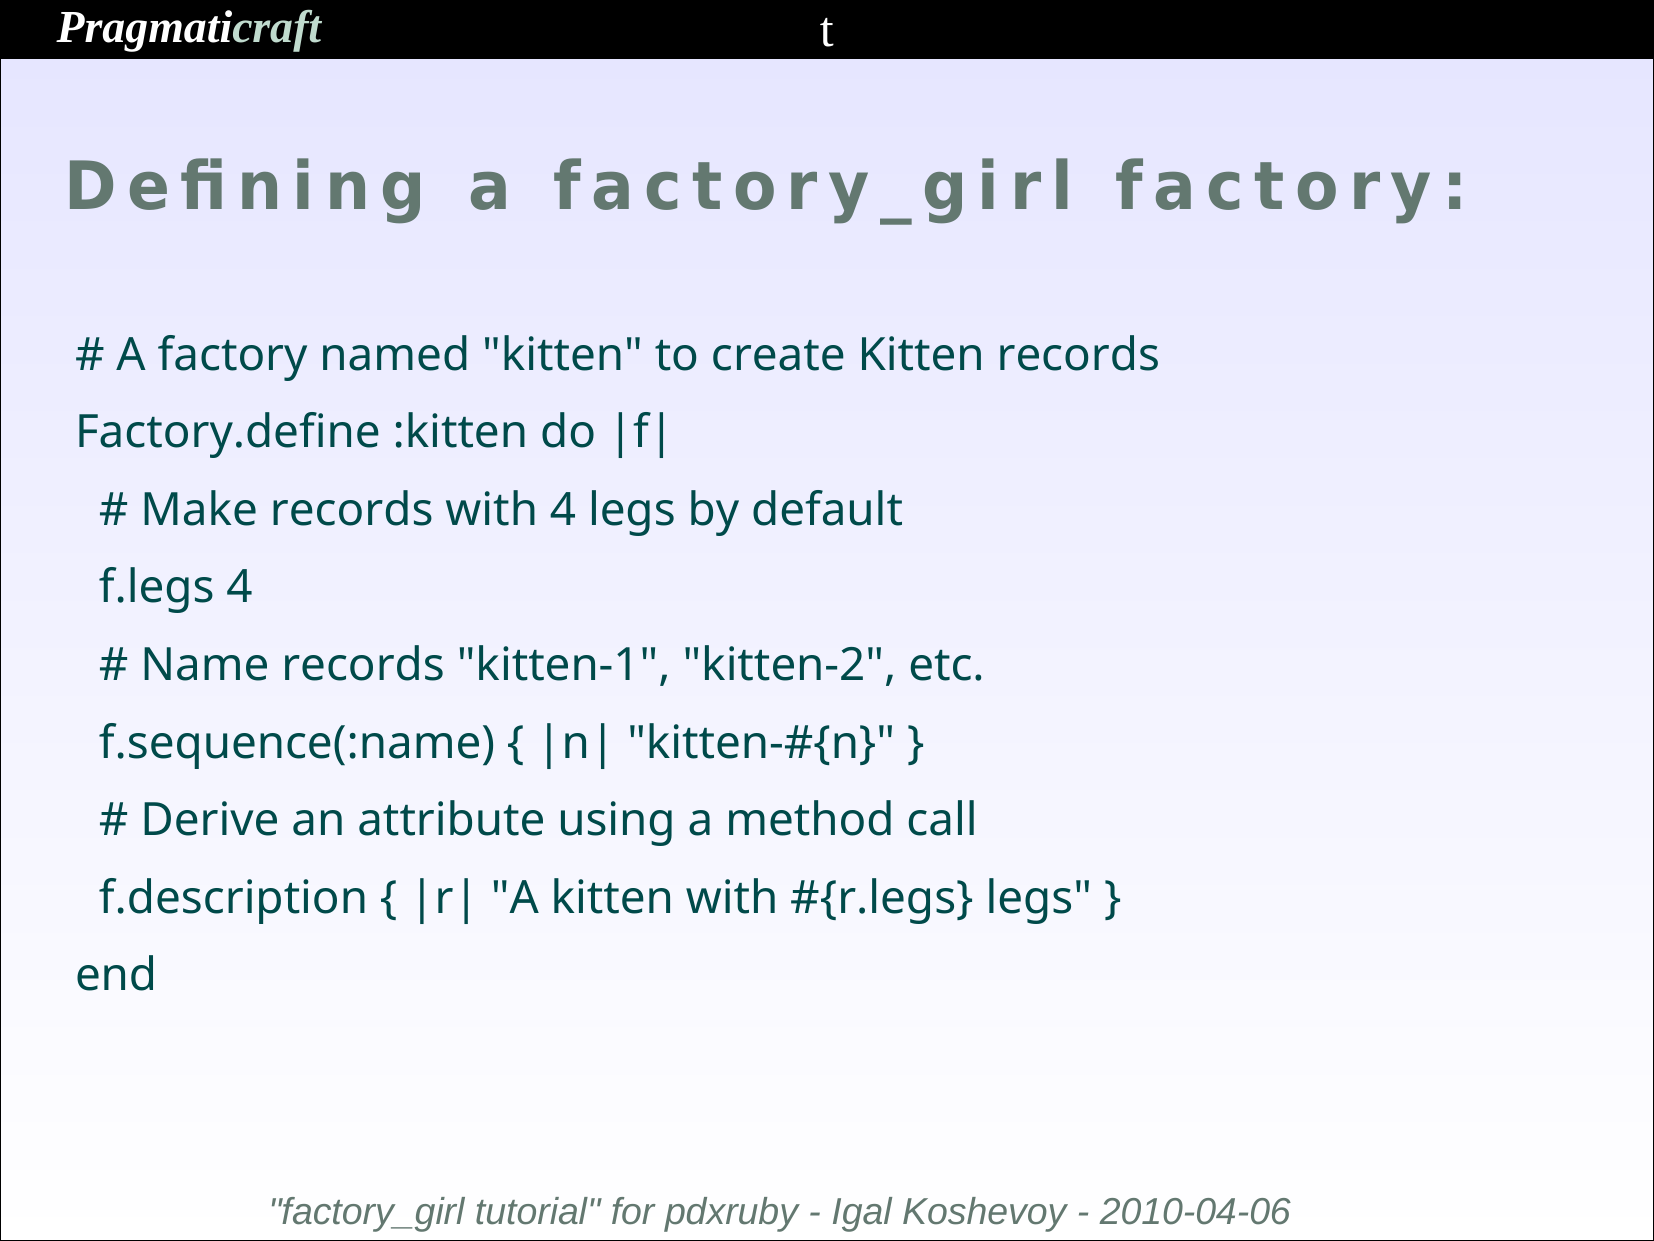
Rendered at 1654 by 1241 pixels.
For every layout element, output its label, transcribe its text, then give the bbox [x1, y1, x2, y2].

list # A factory named "kitten" to create Kitten records Factory.define :kitten do |f| # Make records with 4 legs by default f.legs 4 # Name records "kitten-1", "kitten-2", etc. f.sequence(:name) { |n| "kitten-#{n}" } # Derive an attribute using a method call f.description { |r| "A kitten with #{r.legs} legs" } end [75, 321, 1613, 1126]
title Defining a factory_girl factory: [64, 119, 1587, 254]
